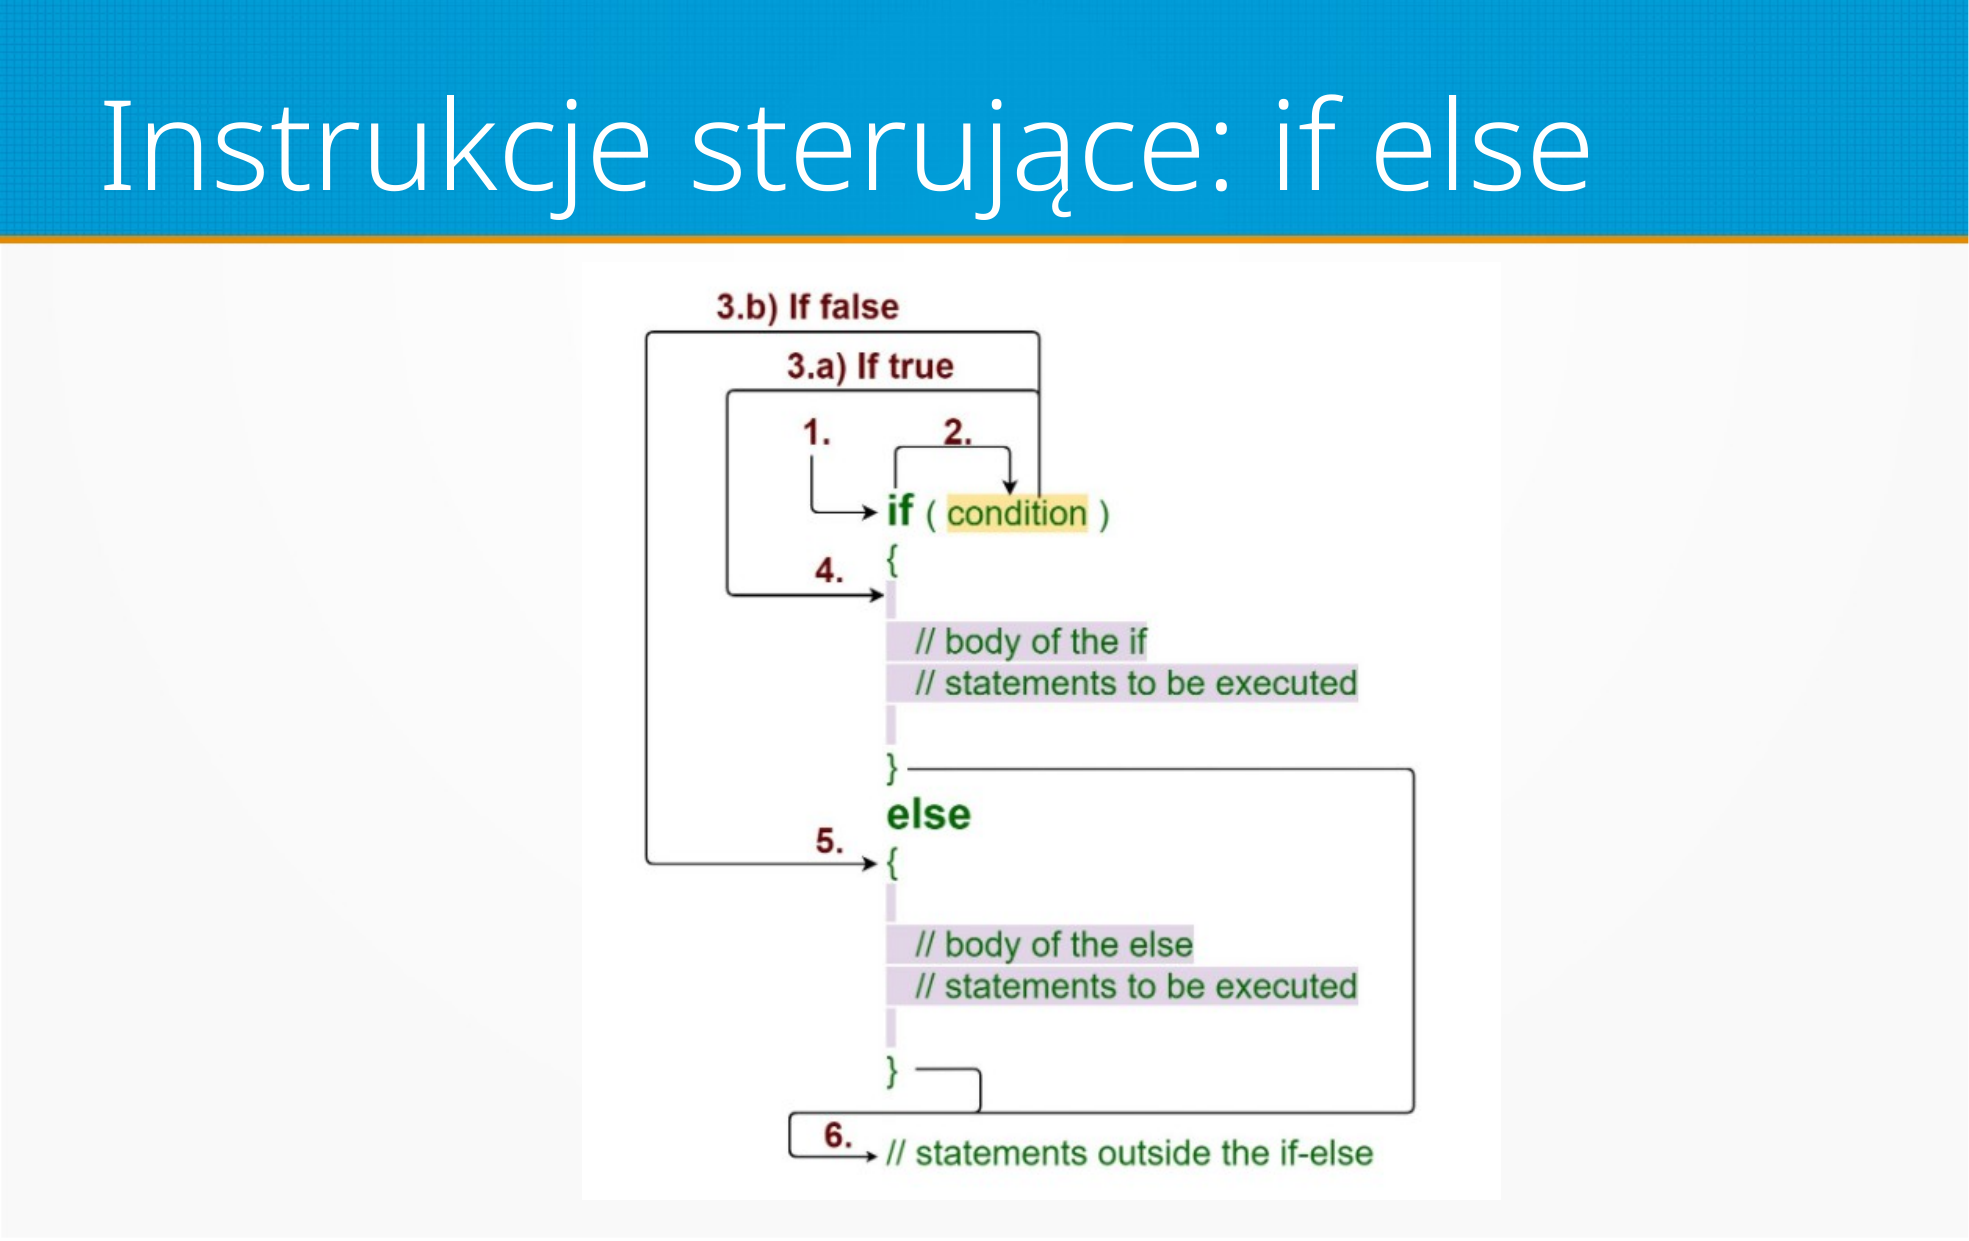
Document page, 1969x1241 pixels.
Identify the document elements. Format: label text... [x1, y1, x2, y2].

picture [0, 233, 1969, 1241]
title Instrukcje sterujące: if else [98, 19, 1870, 227]
